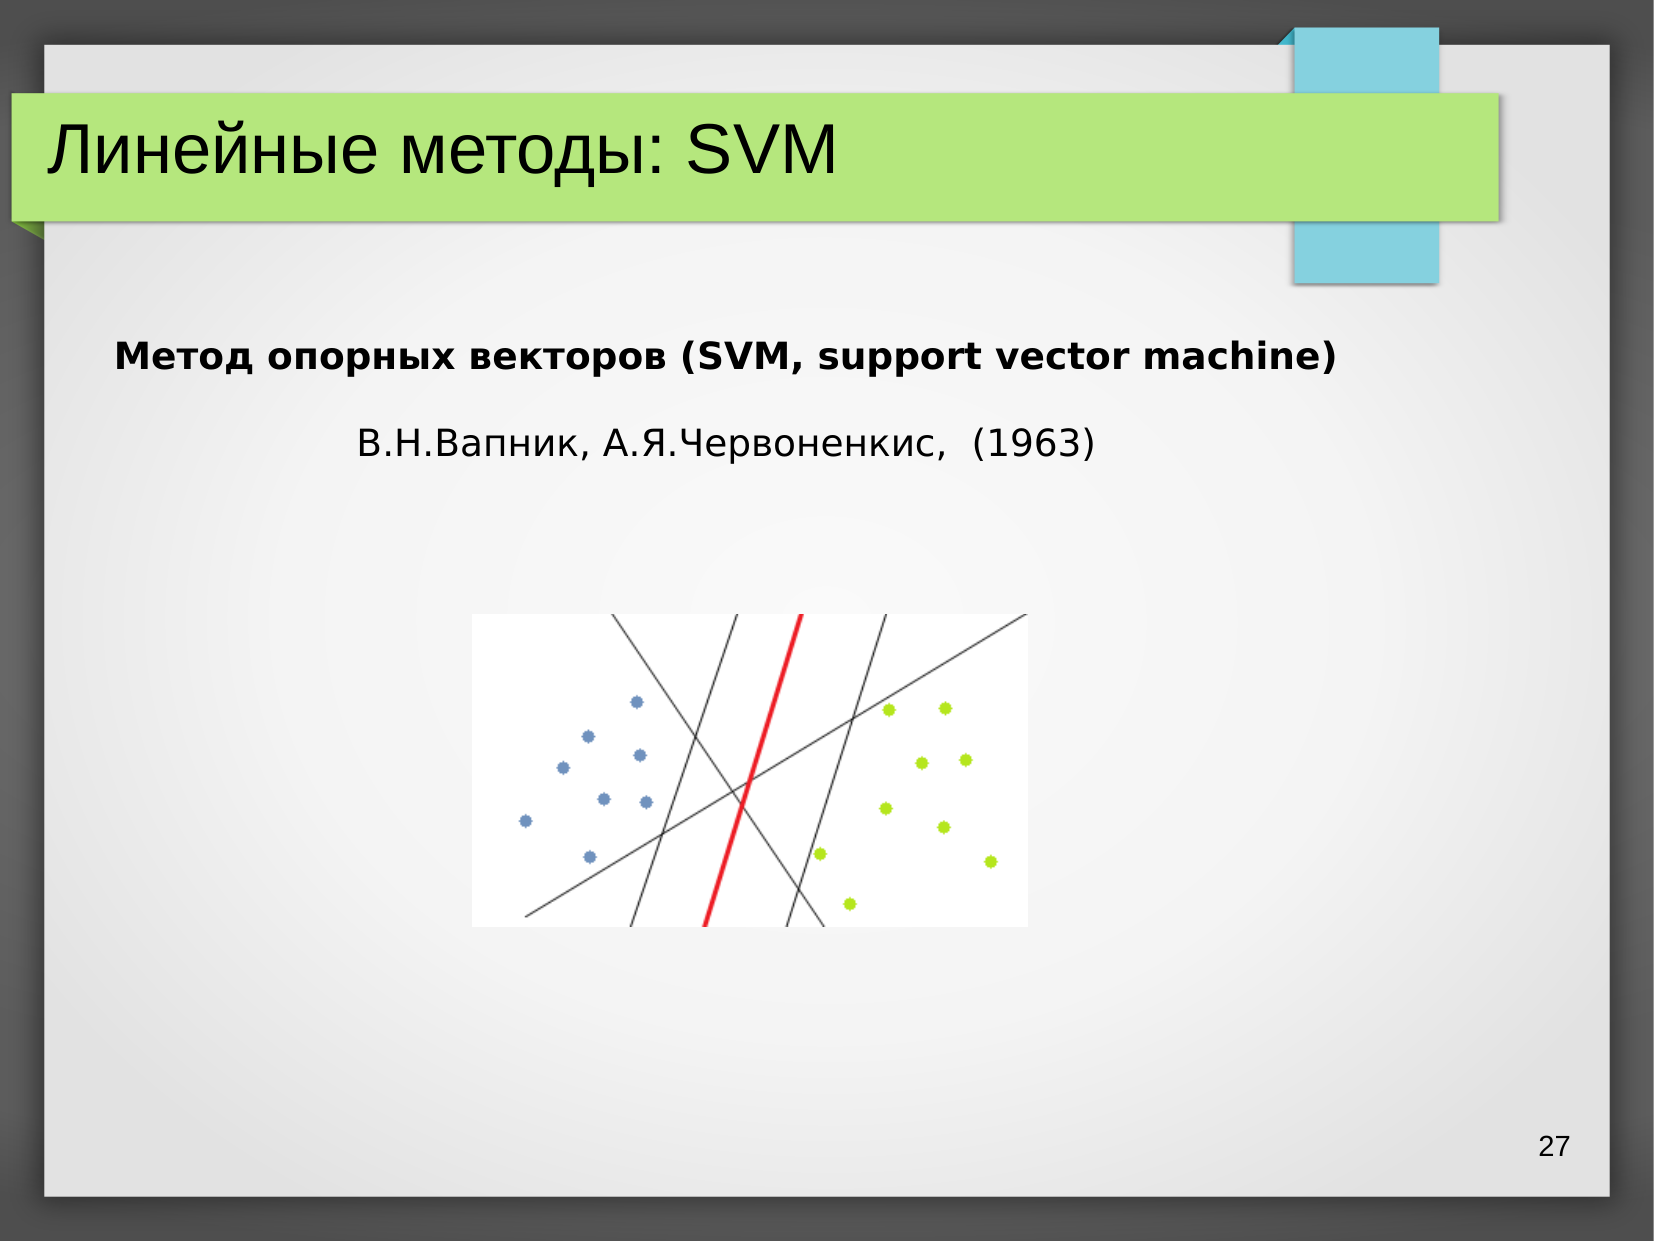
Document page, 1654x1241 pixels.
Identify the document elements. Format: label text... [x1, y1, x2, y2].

title Линейные методы: SVM [47, 109, 1501, 189]
picture [0, 0, 1654, 1241]
text_box Метод опорных векторов (SVM, support vector machine) В.Н.Вапник, А.Я.Червоненкис, (1963) [94, 327, 1359, 473]
